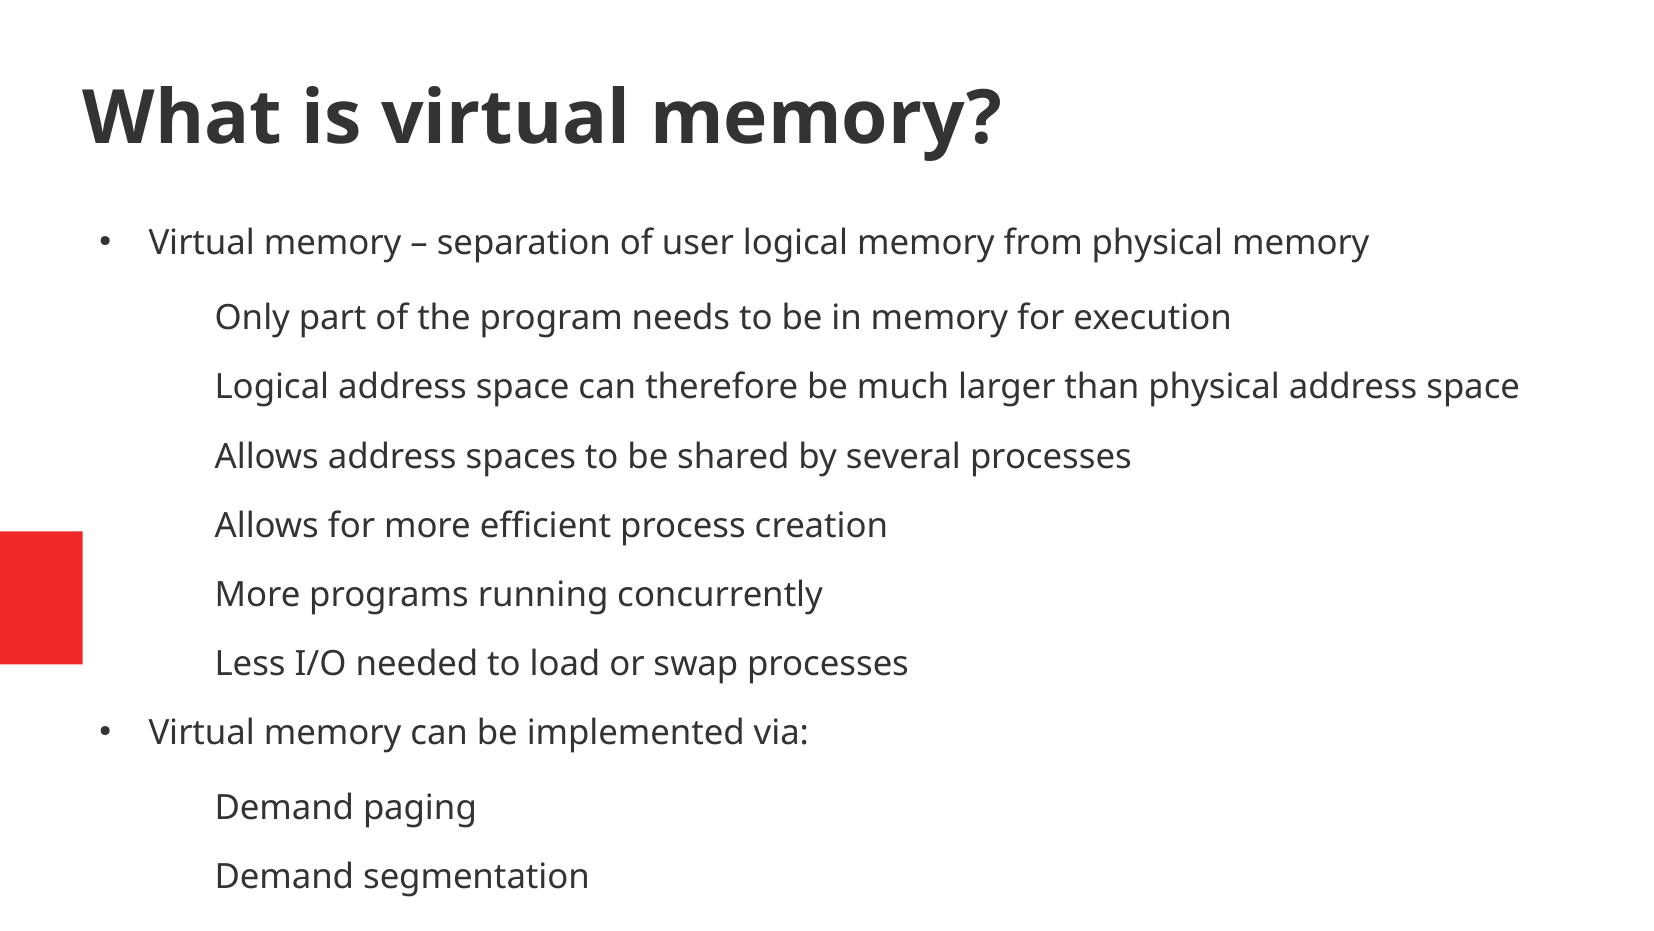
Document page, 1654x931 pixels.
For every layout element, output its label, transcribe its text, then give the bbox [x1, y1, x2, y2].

list Virtual memory – separation of user logical memory from physical memory Only part of the program needs to be in memory for execution Logical address space can therefore be much larger than physical address space Allows address spaces to be shared by several processes Allows for more efficient process creation More programs running concurrently Less I/O needed to load or swap processes Virtual memory can be implemented via: Demand paging Demand segmentation [82, 217, 1595, 910]
title What is virtual memory? [82, 37, 1571, 193]
